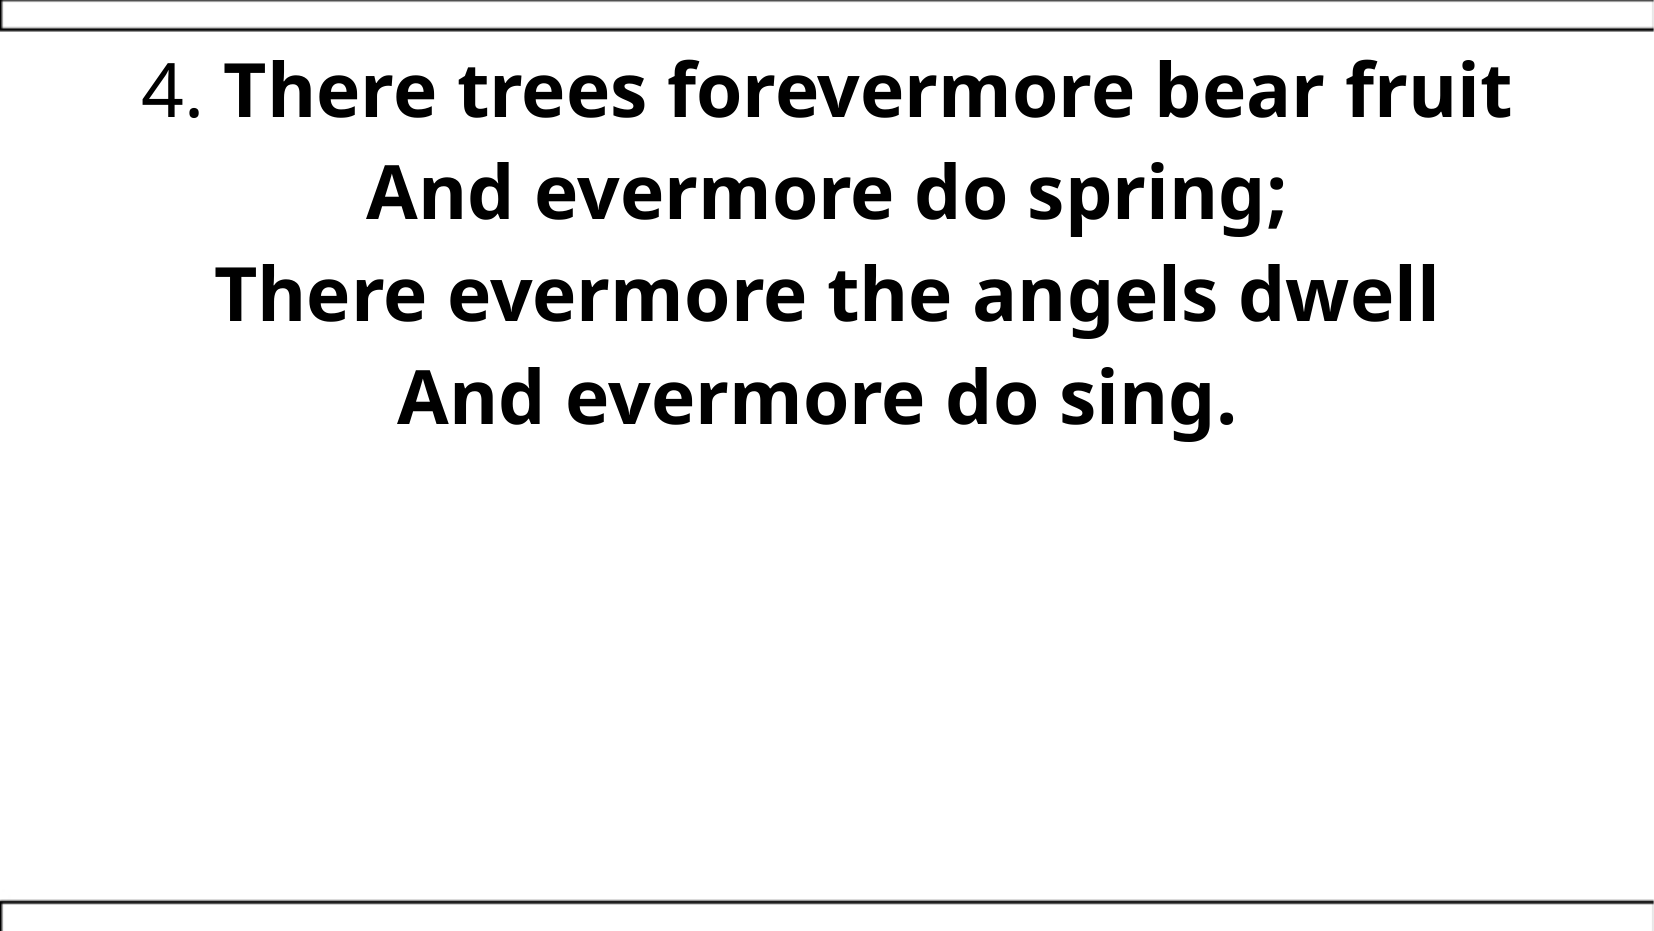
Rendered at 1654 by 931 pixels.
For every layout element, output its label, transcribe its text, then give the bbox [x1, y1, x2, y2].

text_box 4. There trees forevermore bear fruit And evermore do spring; There evermore the angels dwell And evermore do sing. [92, 29, 1563, 444]
picture [0, 0, 1654, 931]
